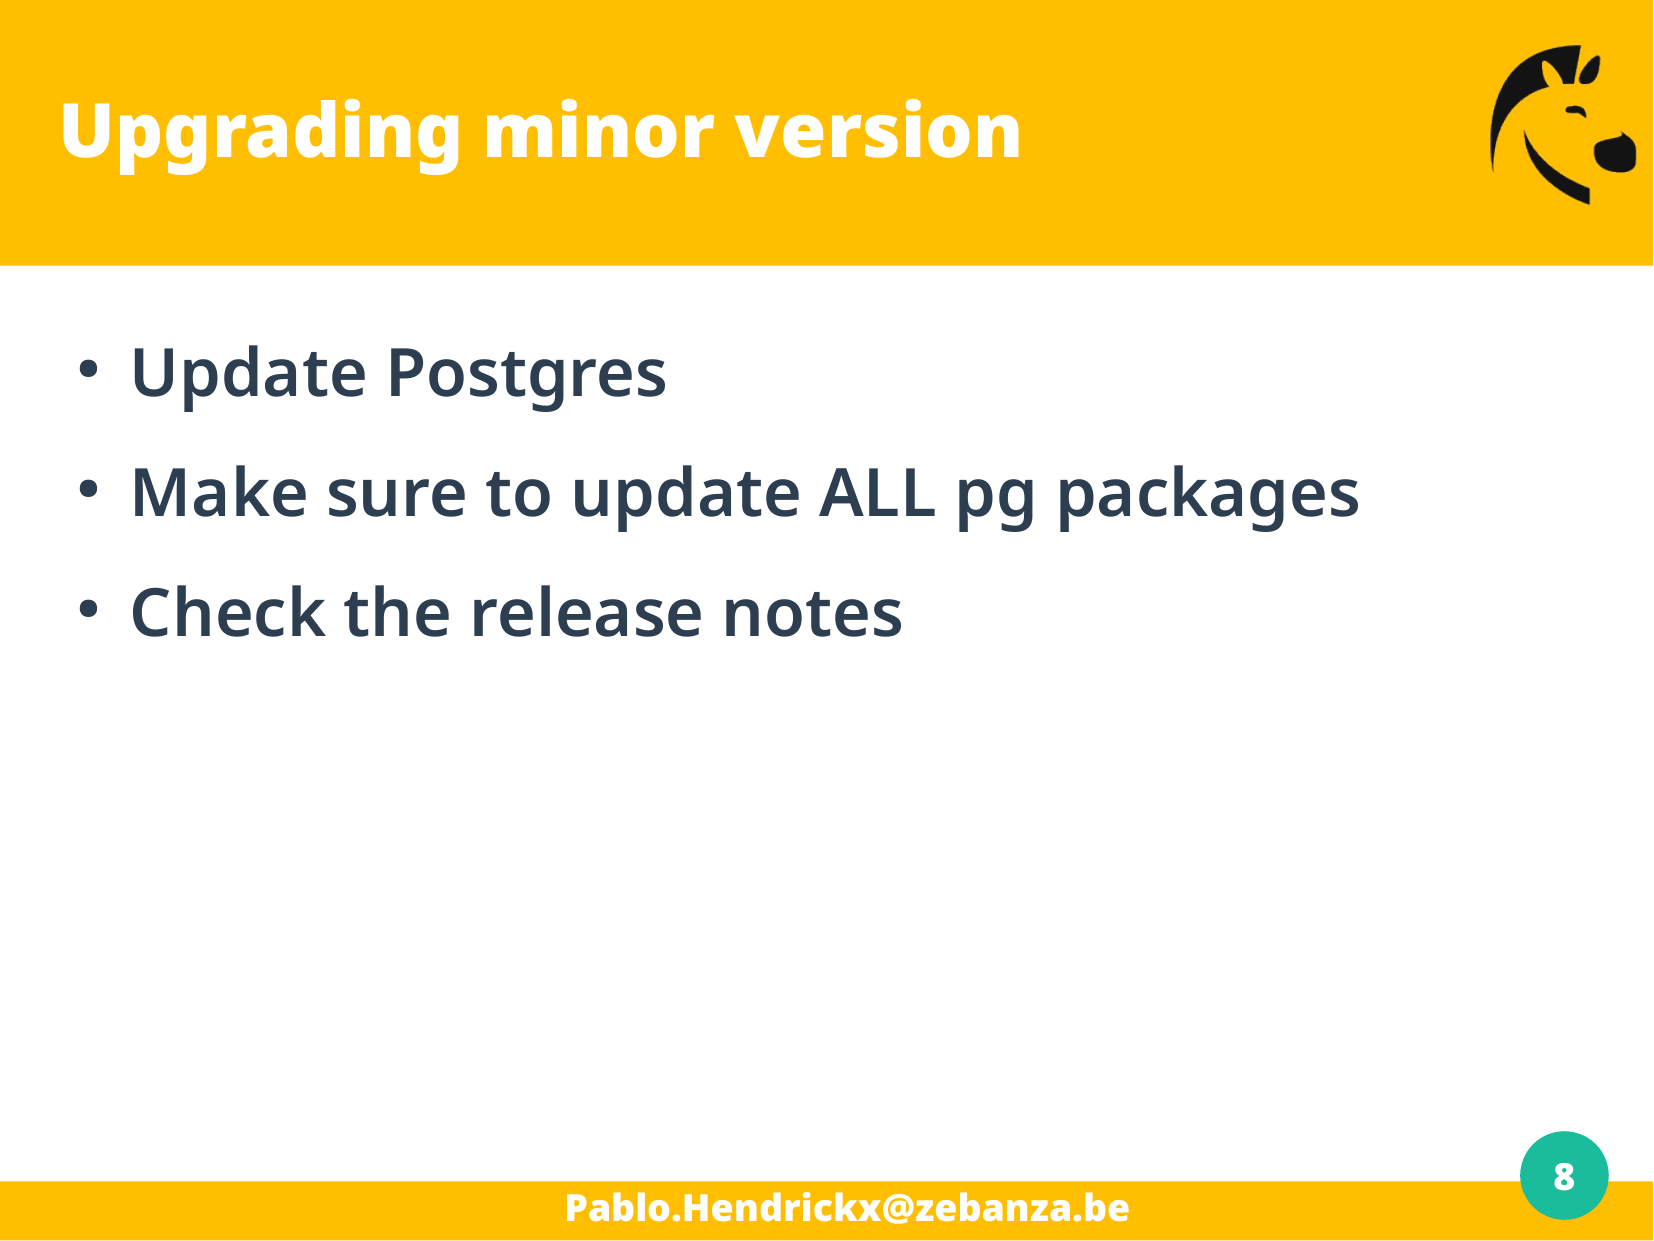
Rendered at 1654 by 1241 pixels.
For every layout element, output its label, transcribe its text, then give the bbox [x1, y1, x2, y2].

picture [1410, 0, 1654, 241]
list Update Postgres Make sure to update ALL pg packages Check the release notes [58, 324, 1594, 1152]
title Upgrading minor version [58, 49, 1594, 207]
